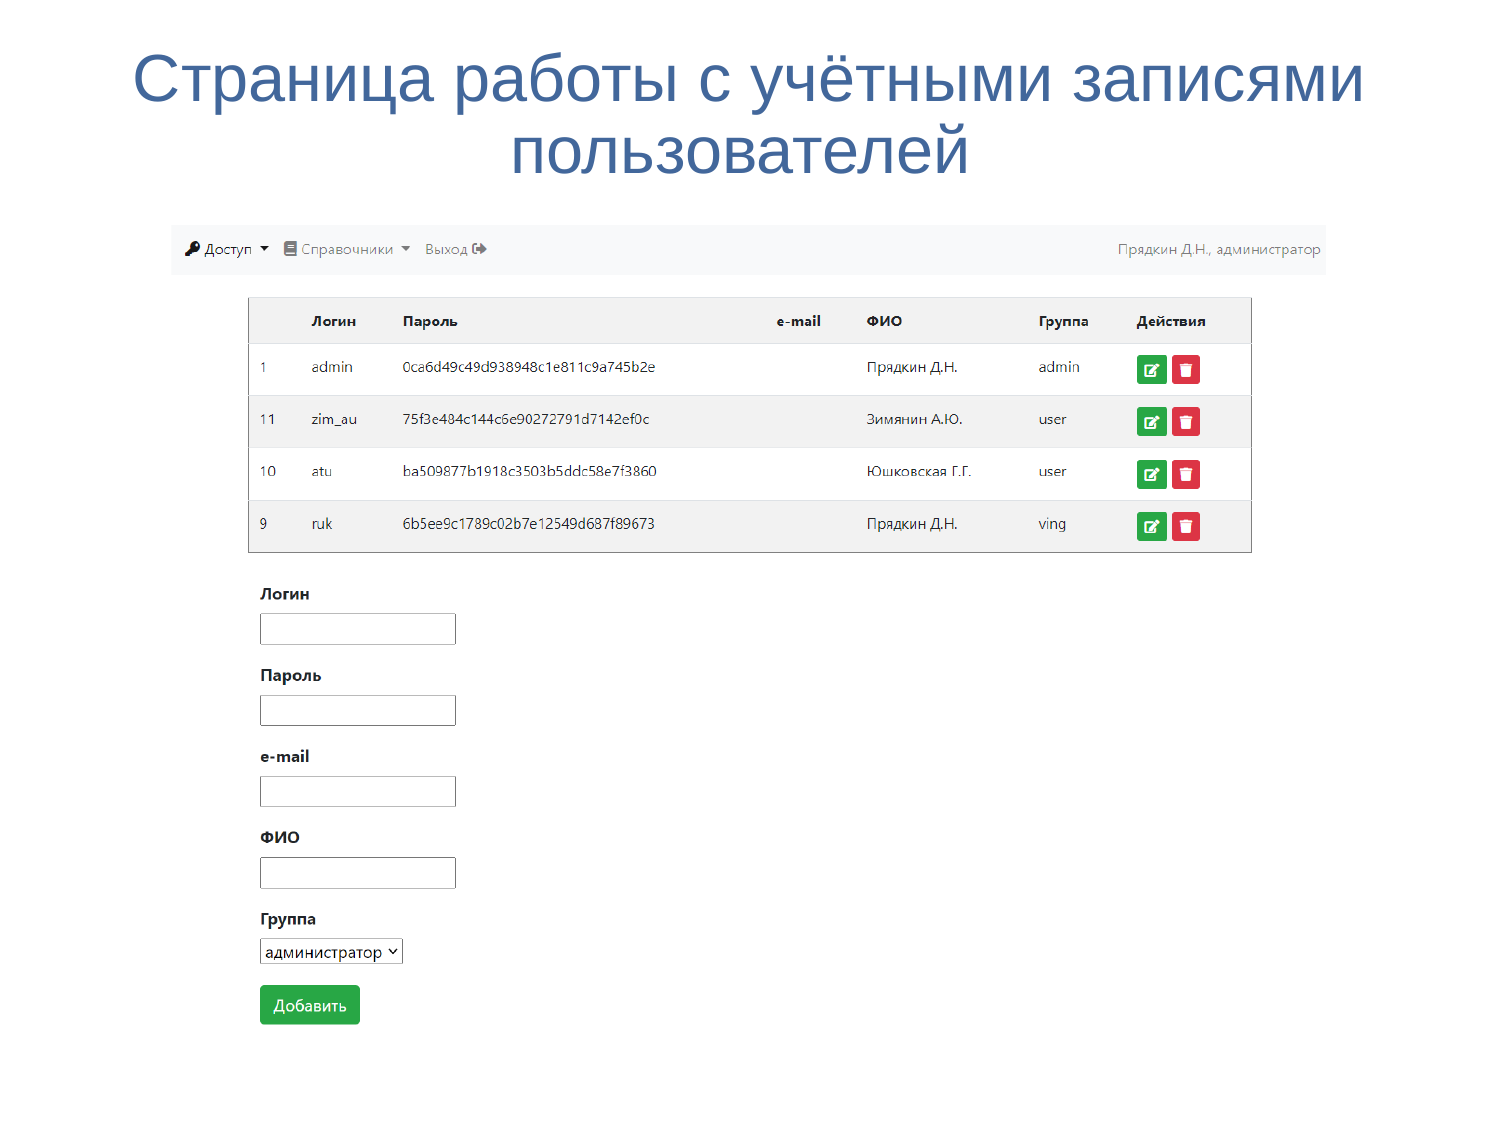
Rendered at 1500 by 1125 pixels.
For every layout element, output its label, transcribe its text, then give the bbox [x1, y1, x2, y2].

picture [171, 224, 1329, 1053]
text_box Страница работы с учётными записями пользователей [74, 44, 1425, 188]
